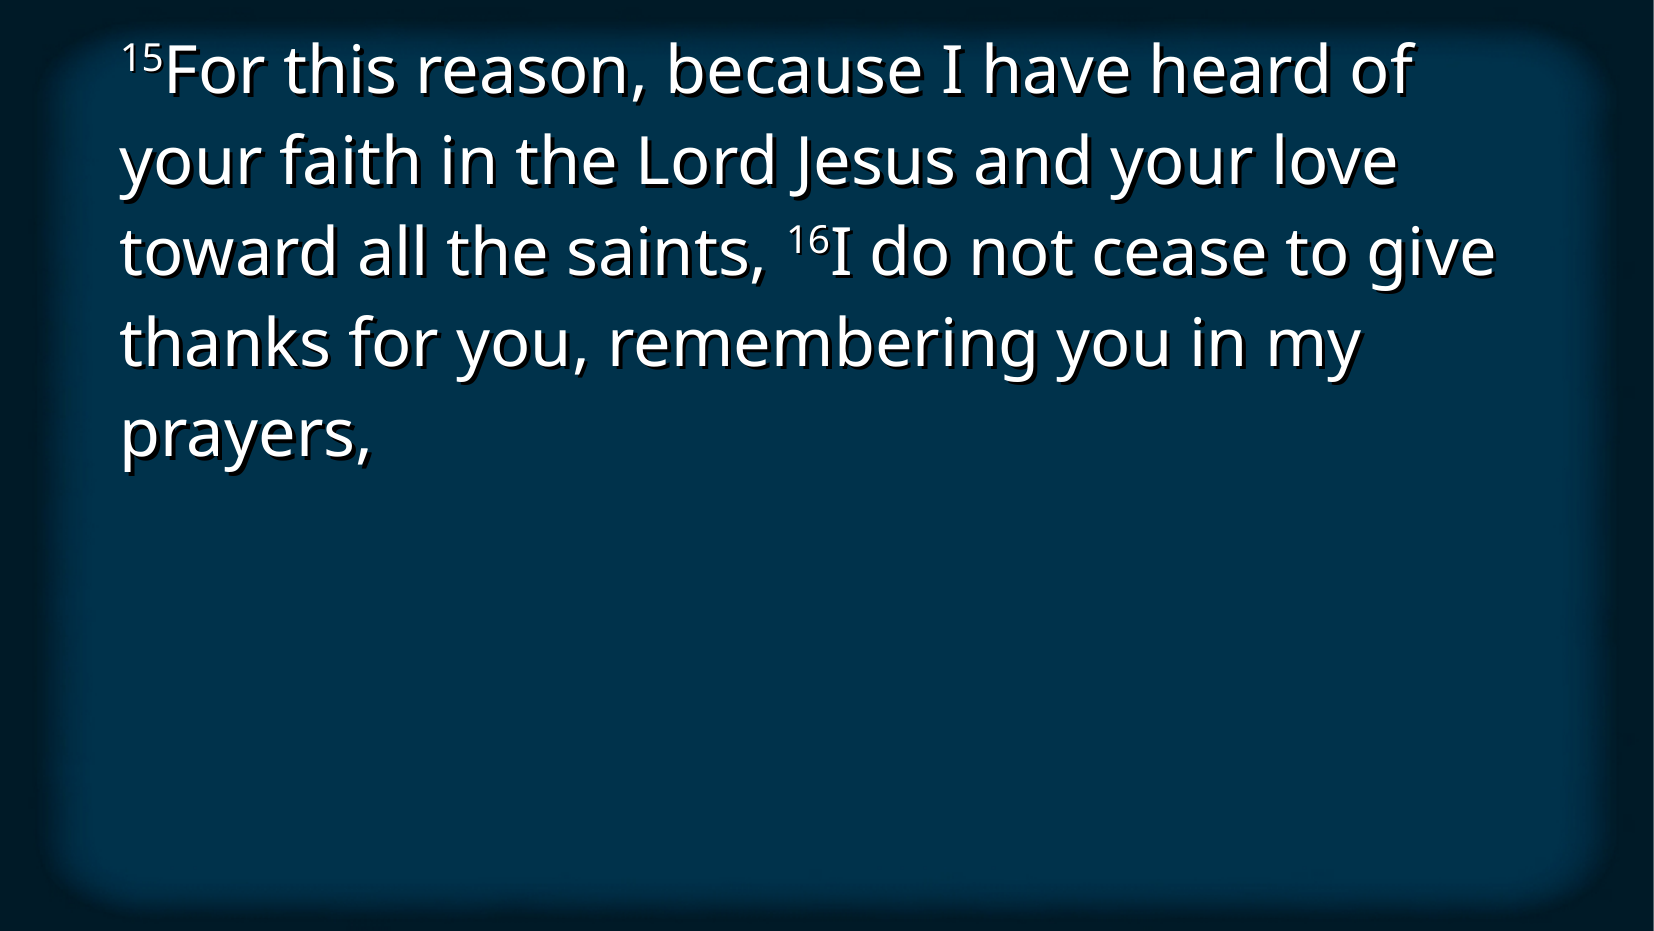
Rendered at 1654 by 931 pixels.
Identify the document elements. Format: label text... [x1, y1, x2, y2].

text_box 15For this reason, because I have heard of your faith in the Lord Jesus and your love toward all the saints, 16I do not cease to give thanks for you, remembering you in my prayers, [105, 15, 1576, 385]
picture [0, 0, 1654, 931]
